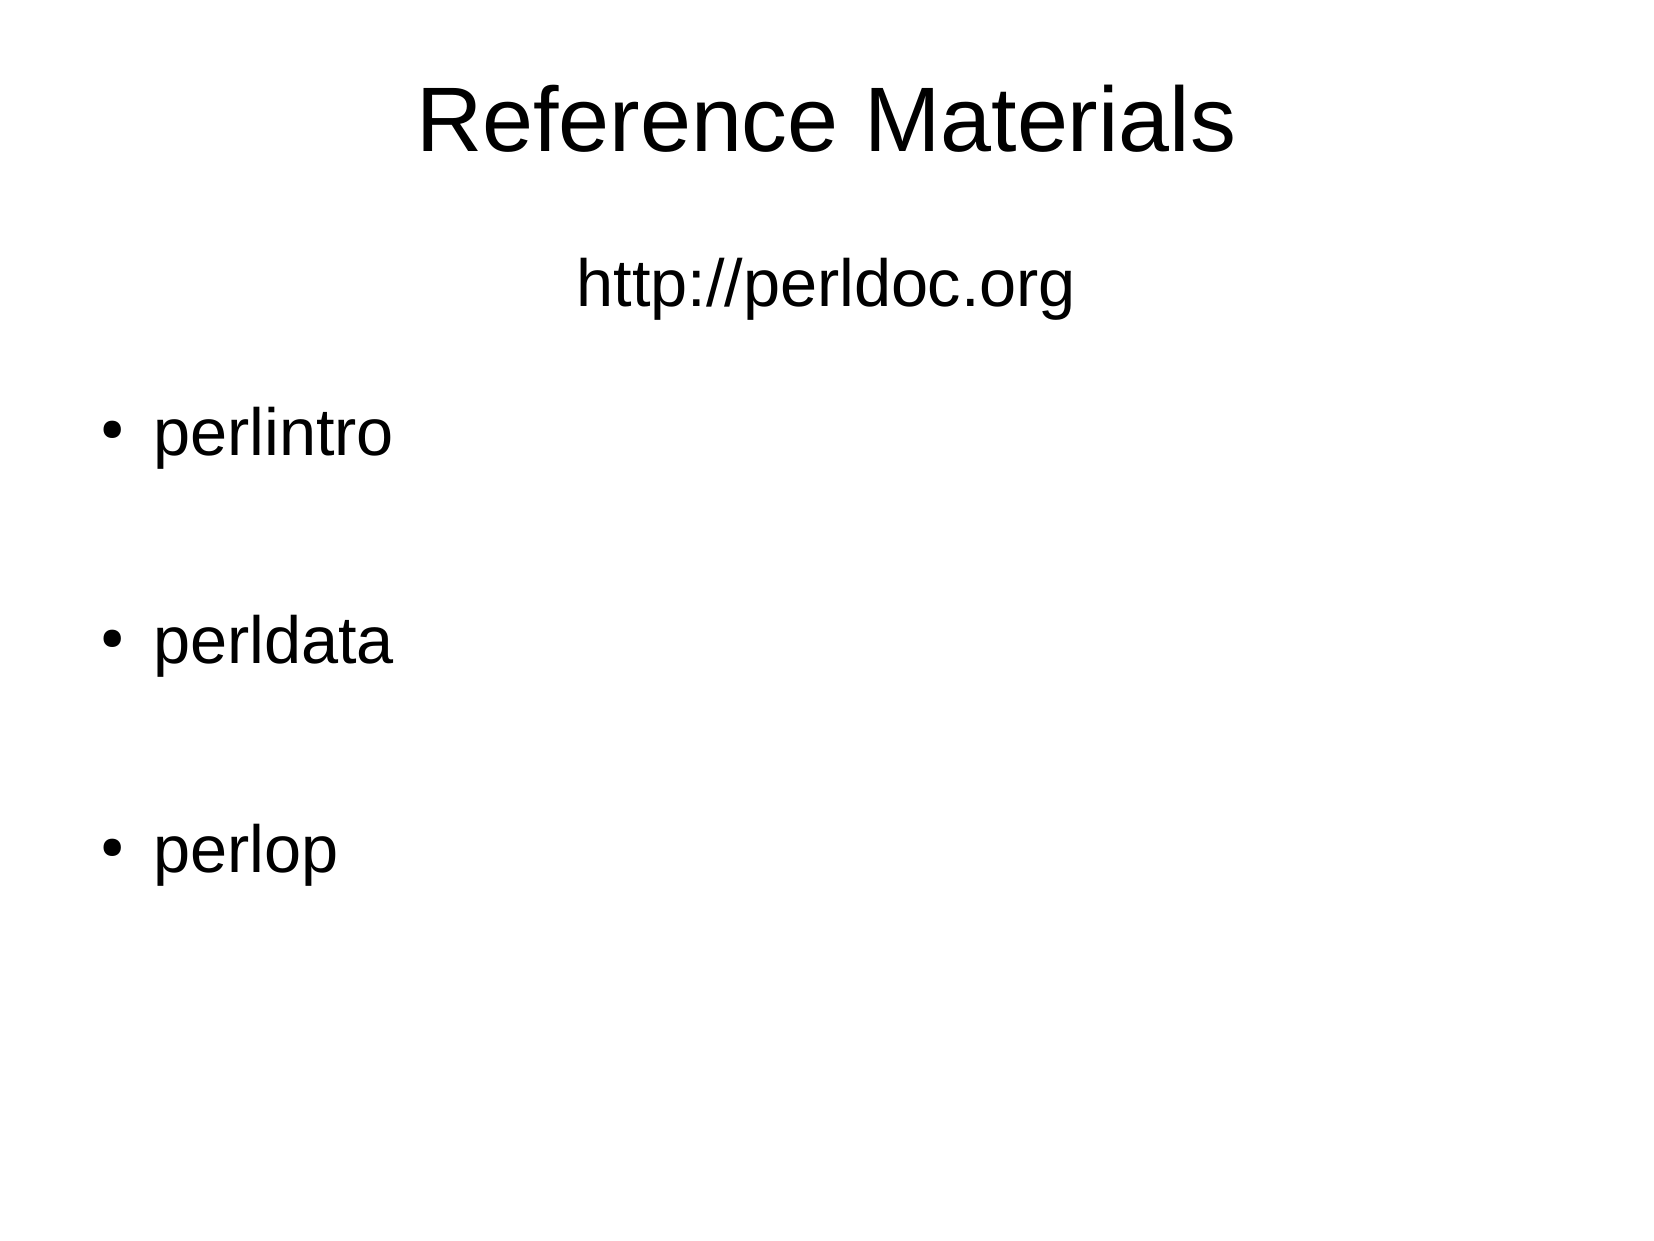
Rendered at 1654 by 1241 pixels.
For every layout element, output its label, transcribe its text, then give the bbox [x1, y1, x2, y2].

title Reference Materials http://perldoc.org [82, 68, 1571, 290]
list perlintro perldata perlop [82, 290, 1571, 1010]
